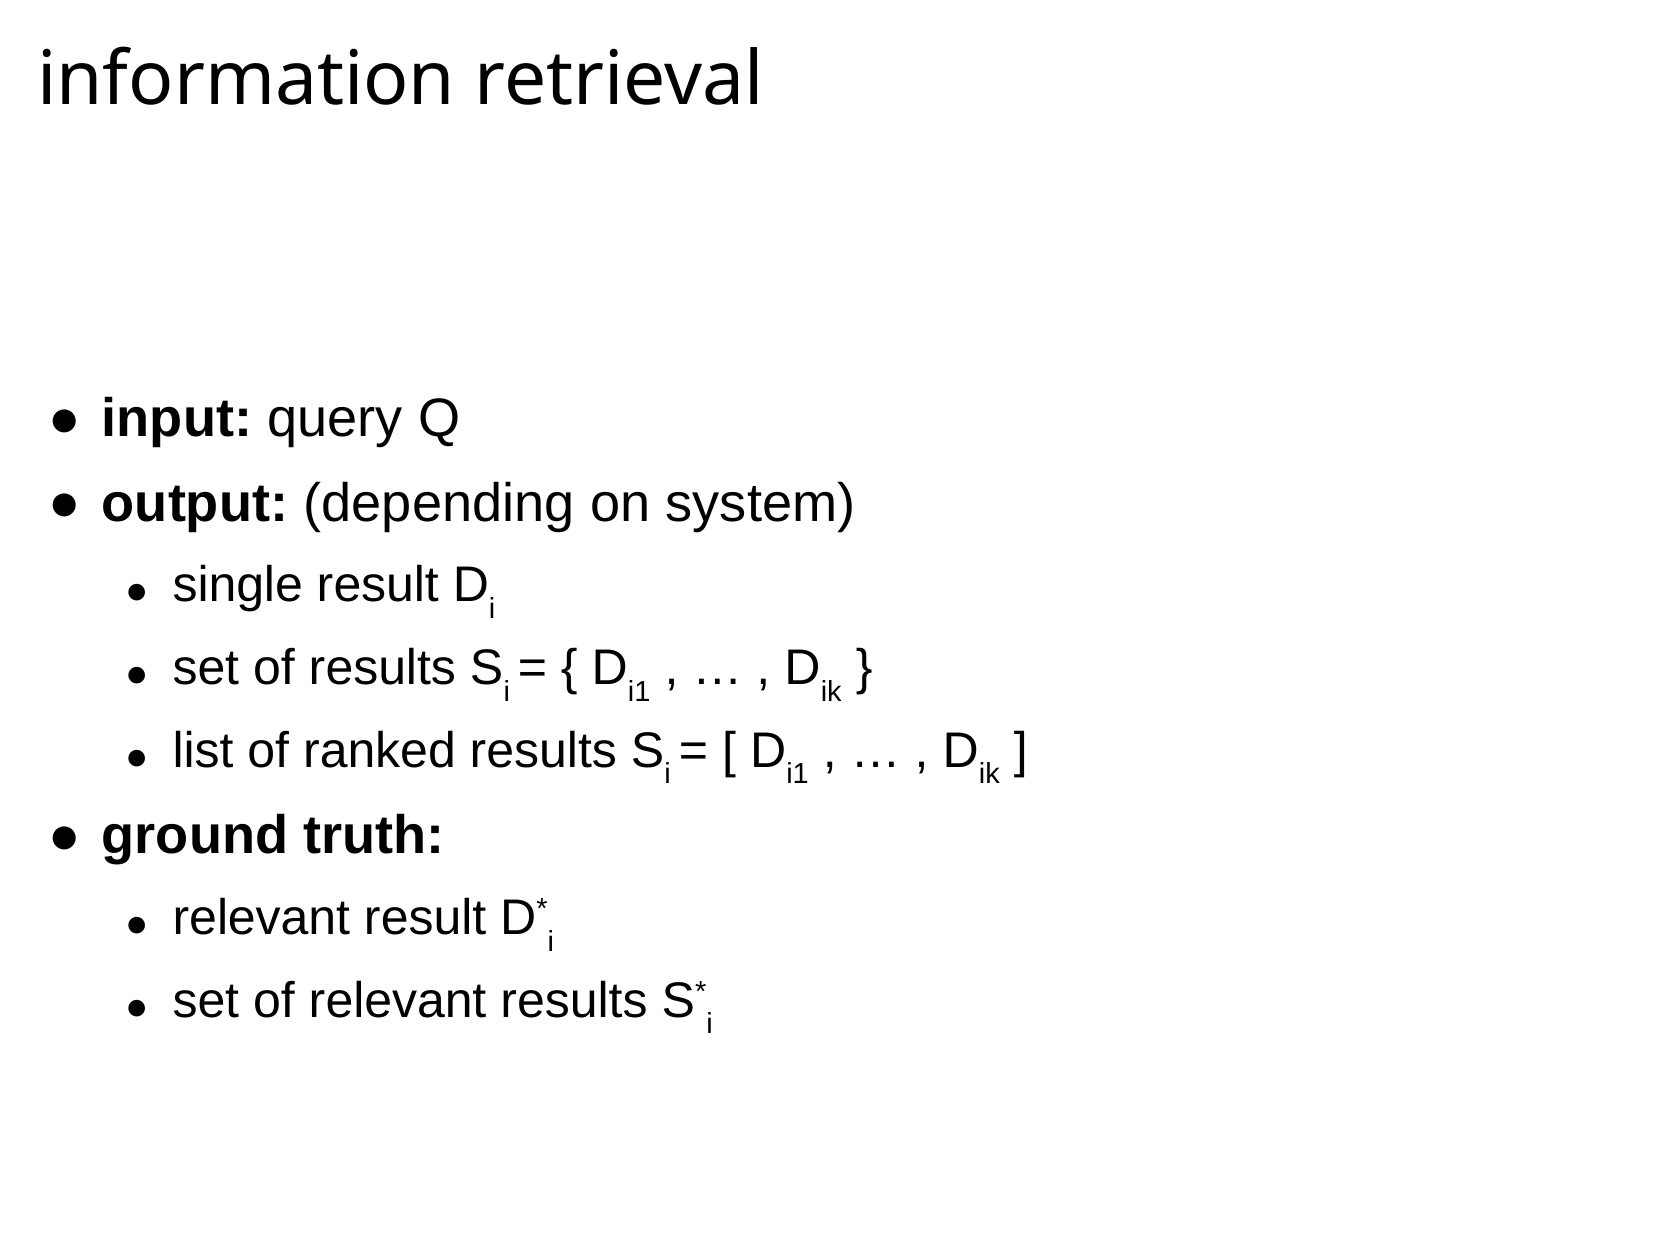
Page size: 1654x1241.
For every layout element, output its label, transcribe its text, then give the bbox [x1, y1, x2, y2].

title information retrieval [37, 7, 1613, 143]
list input: query Q output: (depending on system) single result Di set of results Si = { Di1 , … , Dik } list of ranked results Si = [ Di1 , … , Dik ] ground truth: relevant result D*i set of relevant results S*i [30, 194, 1654, 1233]
